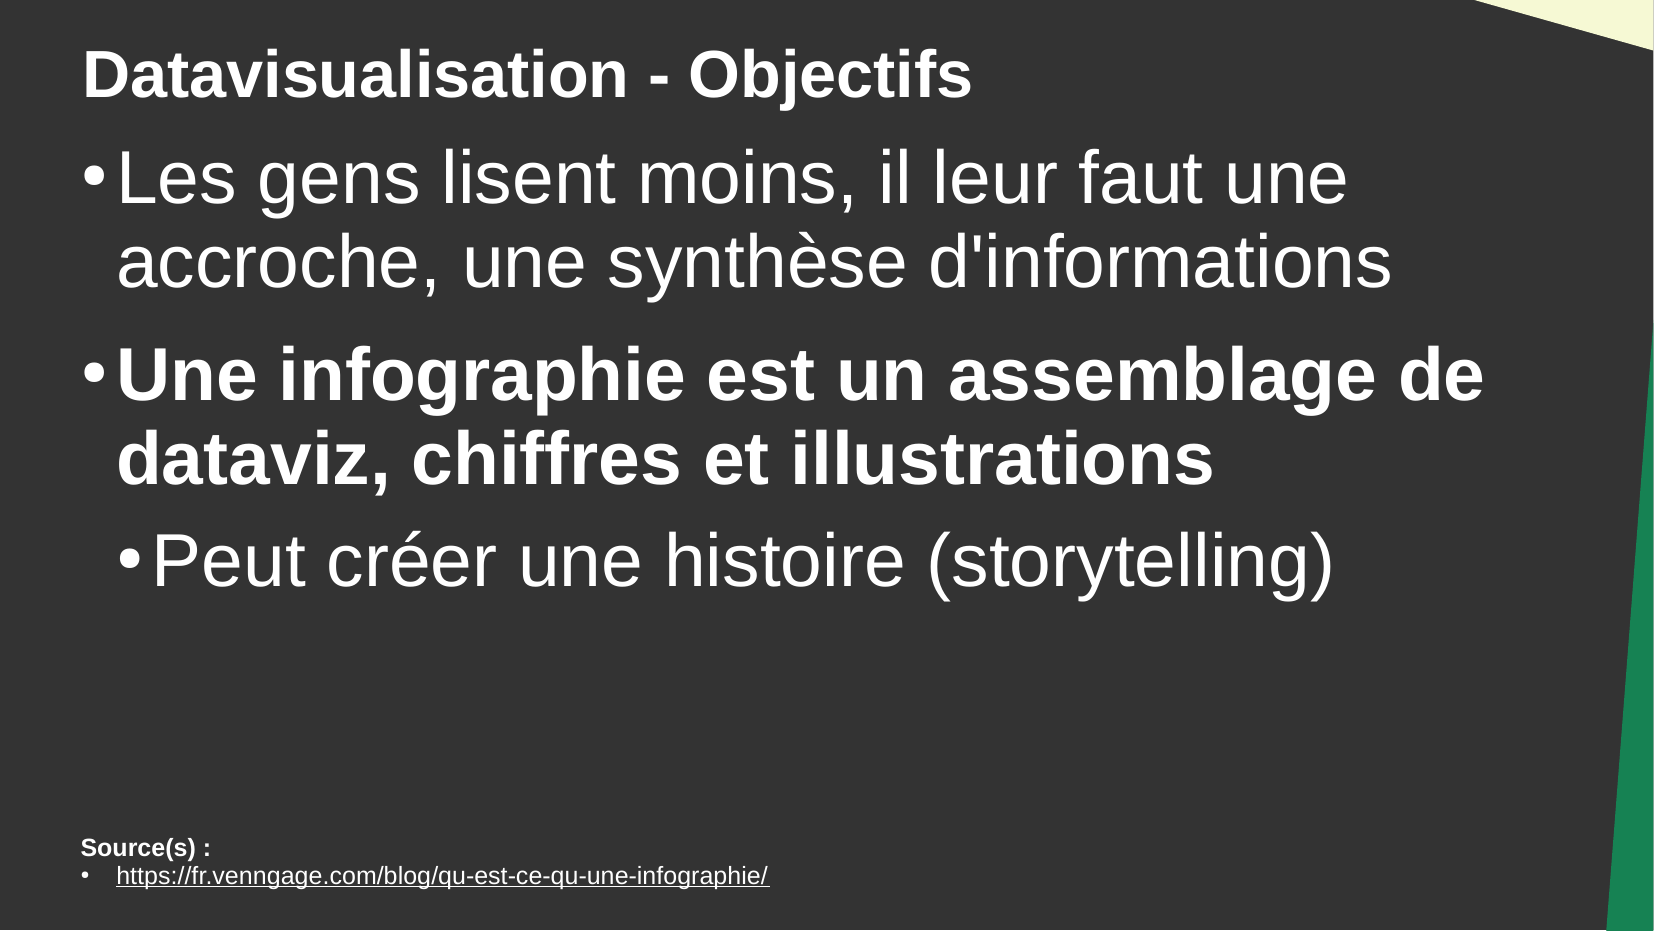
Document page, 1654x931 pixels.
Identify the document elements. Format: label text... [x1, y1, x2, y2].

list Les gens lisent moins, il leur faut une accroche, une synthèse d'informations Une infographie est un assemblage de dataviz, chiffres et illustrations Peut créer une histoire (storytelling) [80, 135, 1560, 762]
title Datavisualisation - Objectifs [82, 37, 1571, 122]
text_box Source(s) : https://fr.venngage.com/blog/qu-est-ce-qu-une-infographie/ [65, 826, 1483, 926]
text_box [1606, 313, 1654, 931]
text_box [1474, 0, 1654, 51]
